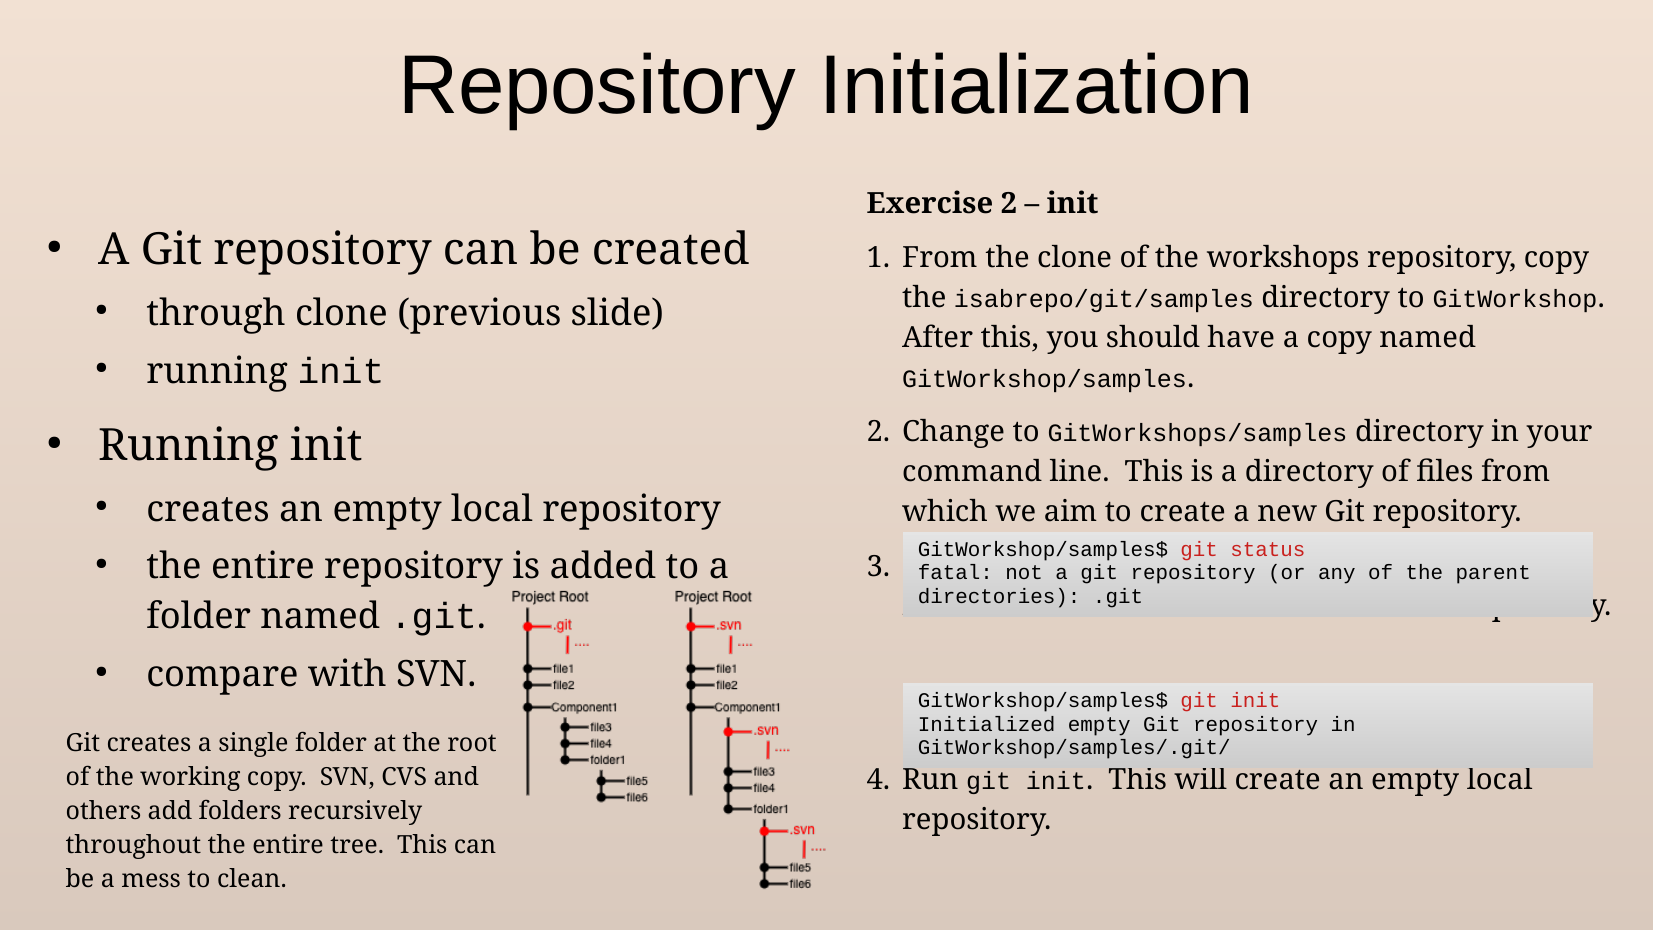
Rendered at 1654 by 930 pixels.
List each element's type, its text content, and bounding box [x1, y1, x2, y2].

title Repository Initialization [82, 19, 1571, 151]
text_box Git creates a single folder at the root of the working copy. SVN, CVS and others add folders recursively throughout the entire tree. This can be a mess to clean. [50, 717, 516, 845]
list A Git repository can be created through clone (previous slide) running init Running init creates an empty local repository the entire repository is added to a folder named .git. compare with SVN. [29, 217, 756, 757]
picture [504, 584, 835, 895]
text_box Exercise 2 – init From the clone of the workshops repository, copy the isabrepo/git/samples directory to GitWorkshop. After this, you should have a copy named GitWorkshop/samples. Change to GitWorkshops/samples directory in your command line. This is a directory of files from which we aim to create a new Git repository. Run git status. It returns a message that simply means we are not in the context of a Git repository. Run git init. This will create an empty local repository. None of the files in this directory have been placed in the new repository. That will come later. On Windows, the new .git folder is harder to verify. On Linux and macOS it's apparent with ls -a. [851, 174, 1647, 925]
text_box GitWorkshop/samples$ git status fatal: not a git repository (or any of the parent directories): .git [903, 531, 1594, 618]
text_box GitWorkshop/samples$ git init Initialized empty Git repository in GitWorkshop/samples/.git/ [903, 682, 1594, 769]
